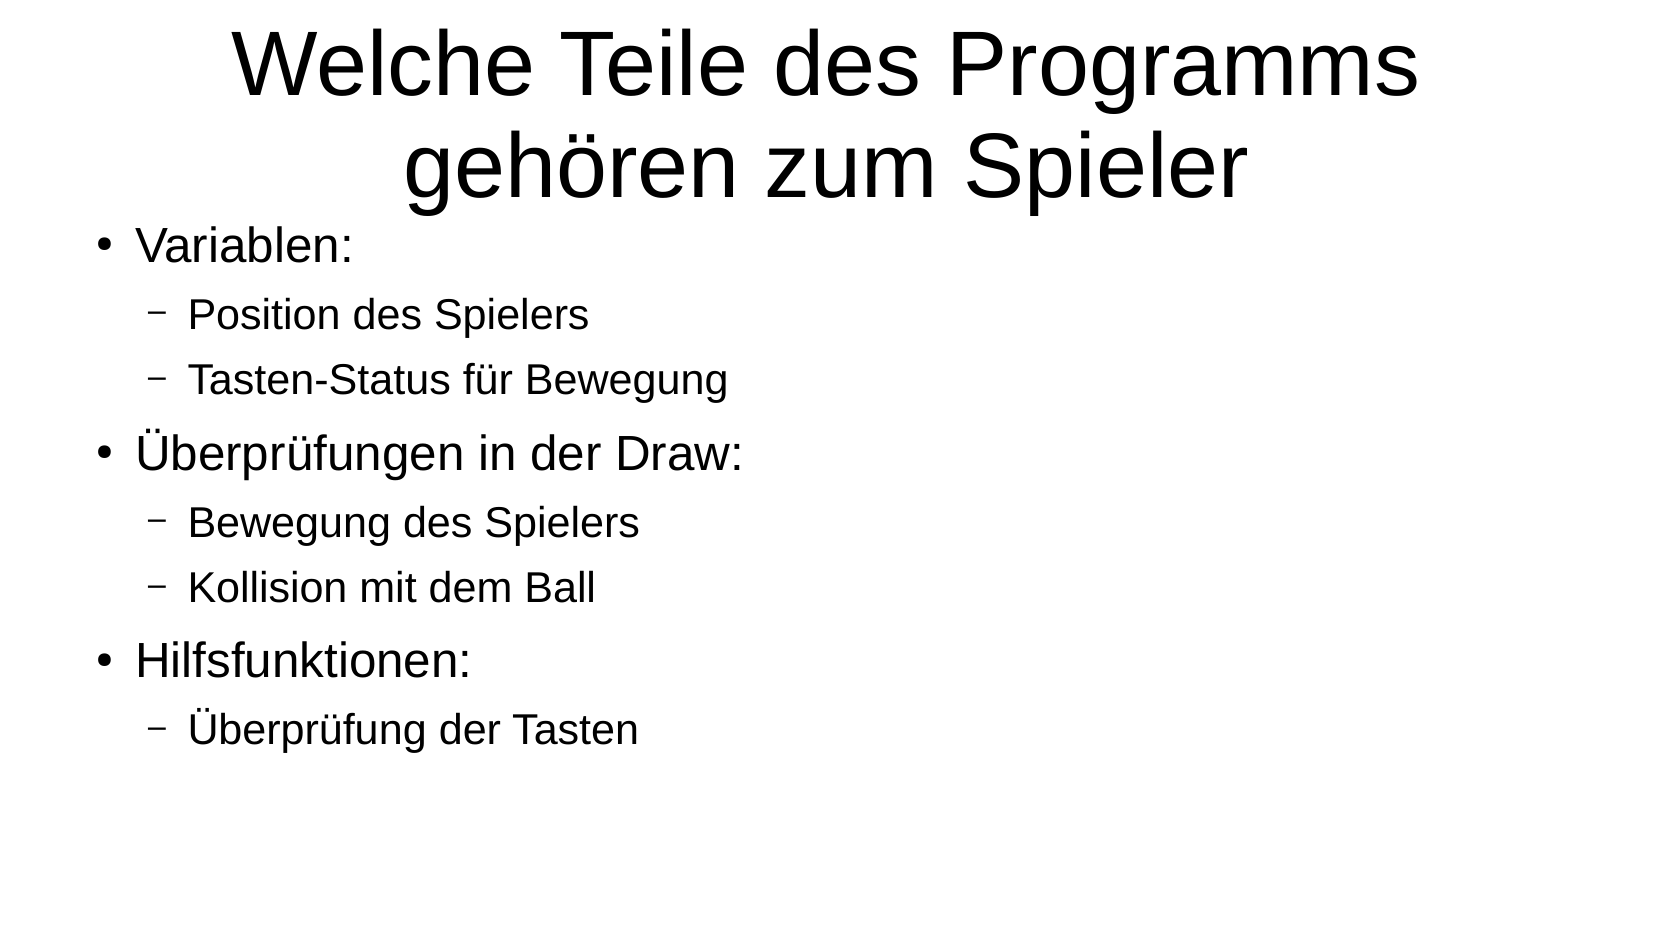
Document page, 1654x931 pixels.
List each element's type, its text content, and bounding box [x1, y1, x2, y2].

title Welche Teile des Programms gehören zum Spieler [82, 12, 1571, 217]
list Variablen: Position des Spielers Tasten-Status für Bewegung Überprüfungen in der Draw: Bewegung des Spielers Kollision mit dem Ball Hilfsfunktionen: Überprüfung der Tasten [82, 217, 1571, 758]
